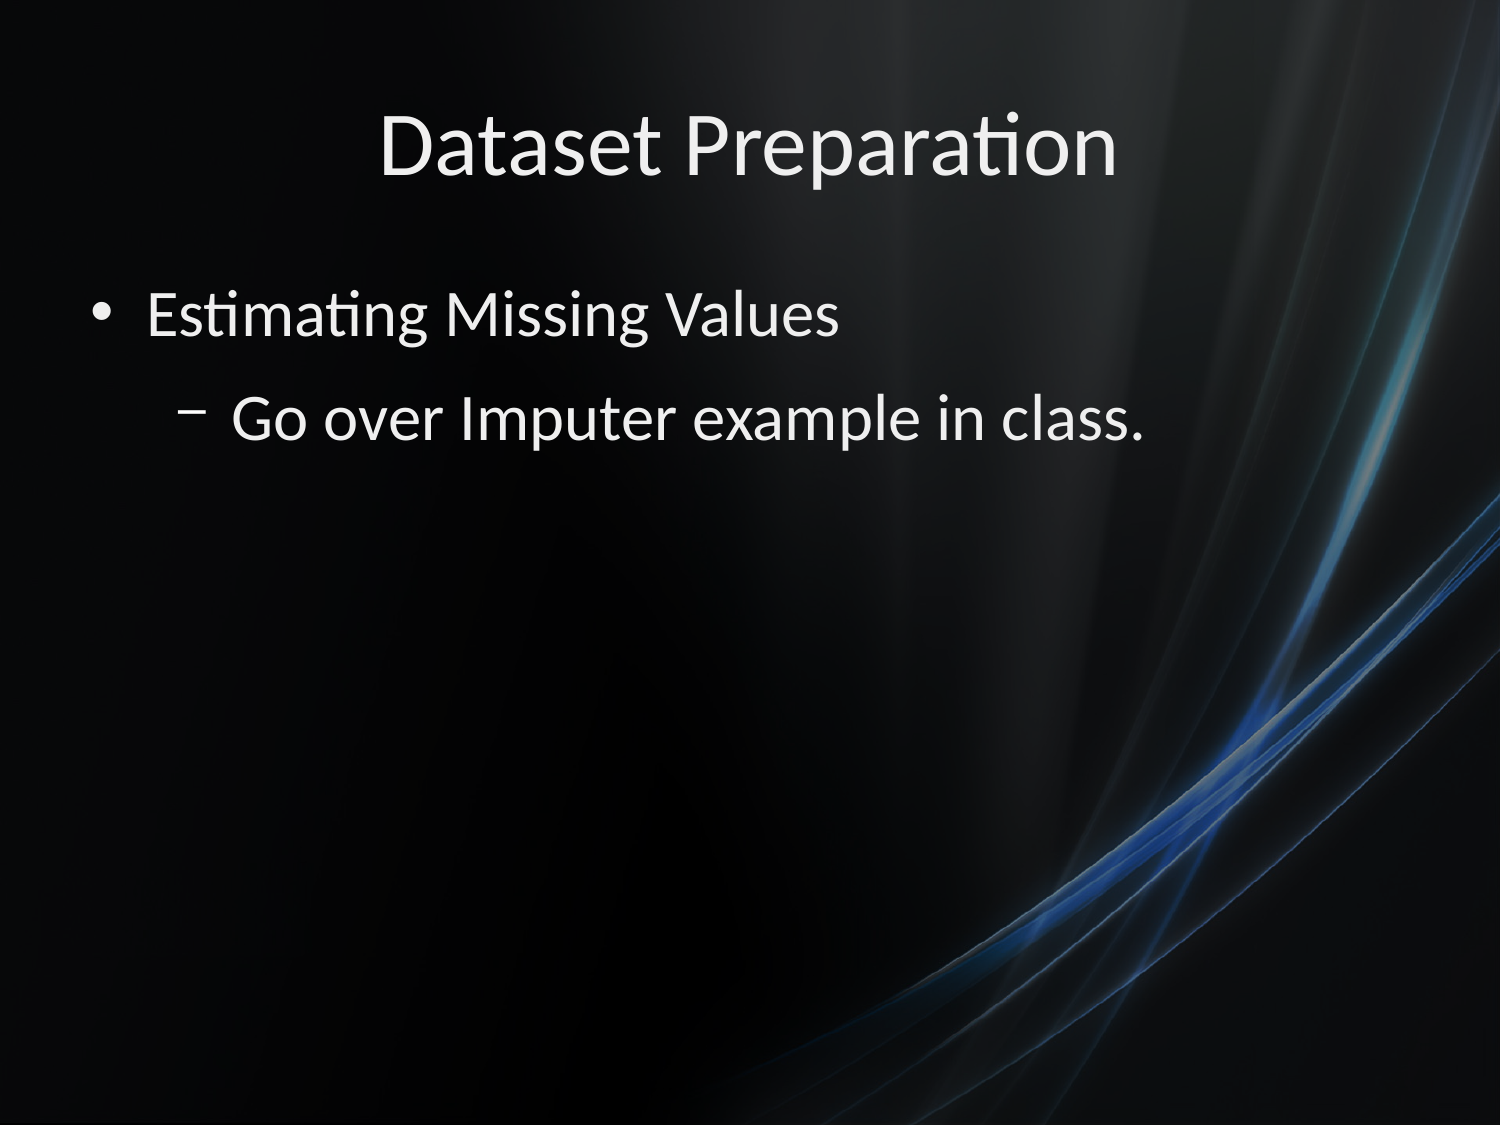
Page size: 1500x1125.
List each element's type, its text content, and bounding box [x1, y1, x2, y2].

title Dataset Preparation [75, 45, 1425, 233]
list Estimating Missing Values Go over Imputer example in class. [75, 262, 1425, 1005]
picture [0, 0, 1500, 1125]
